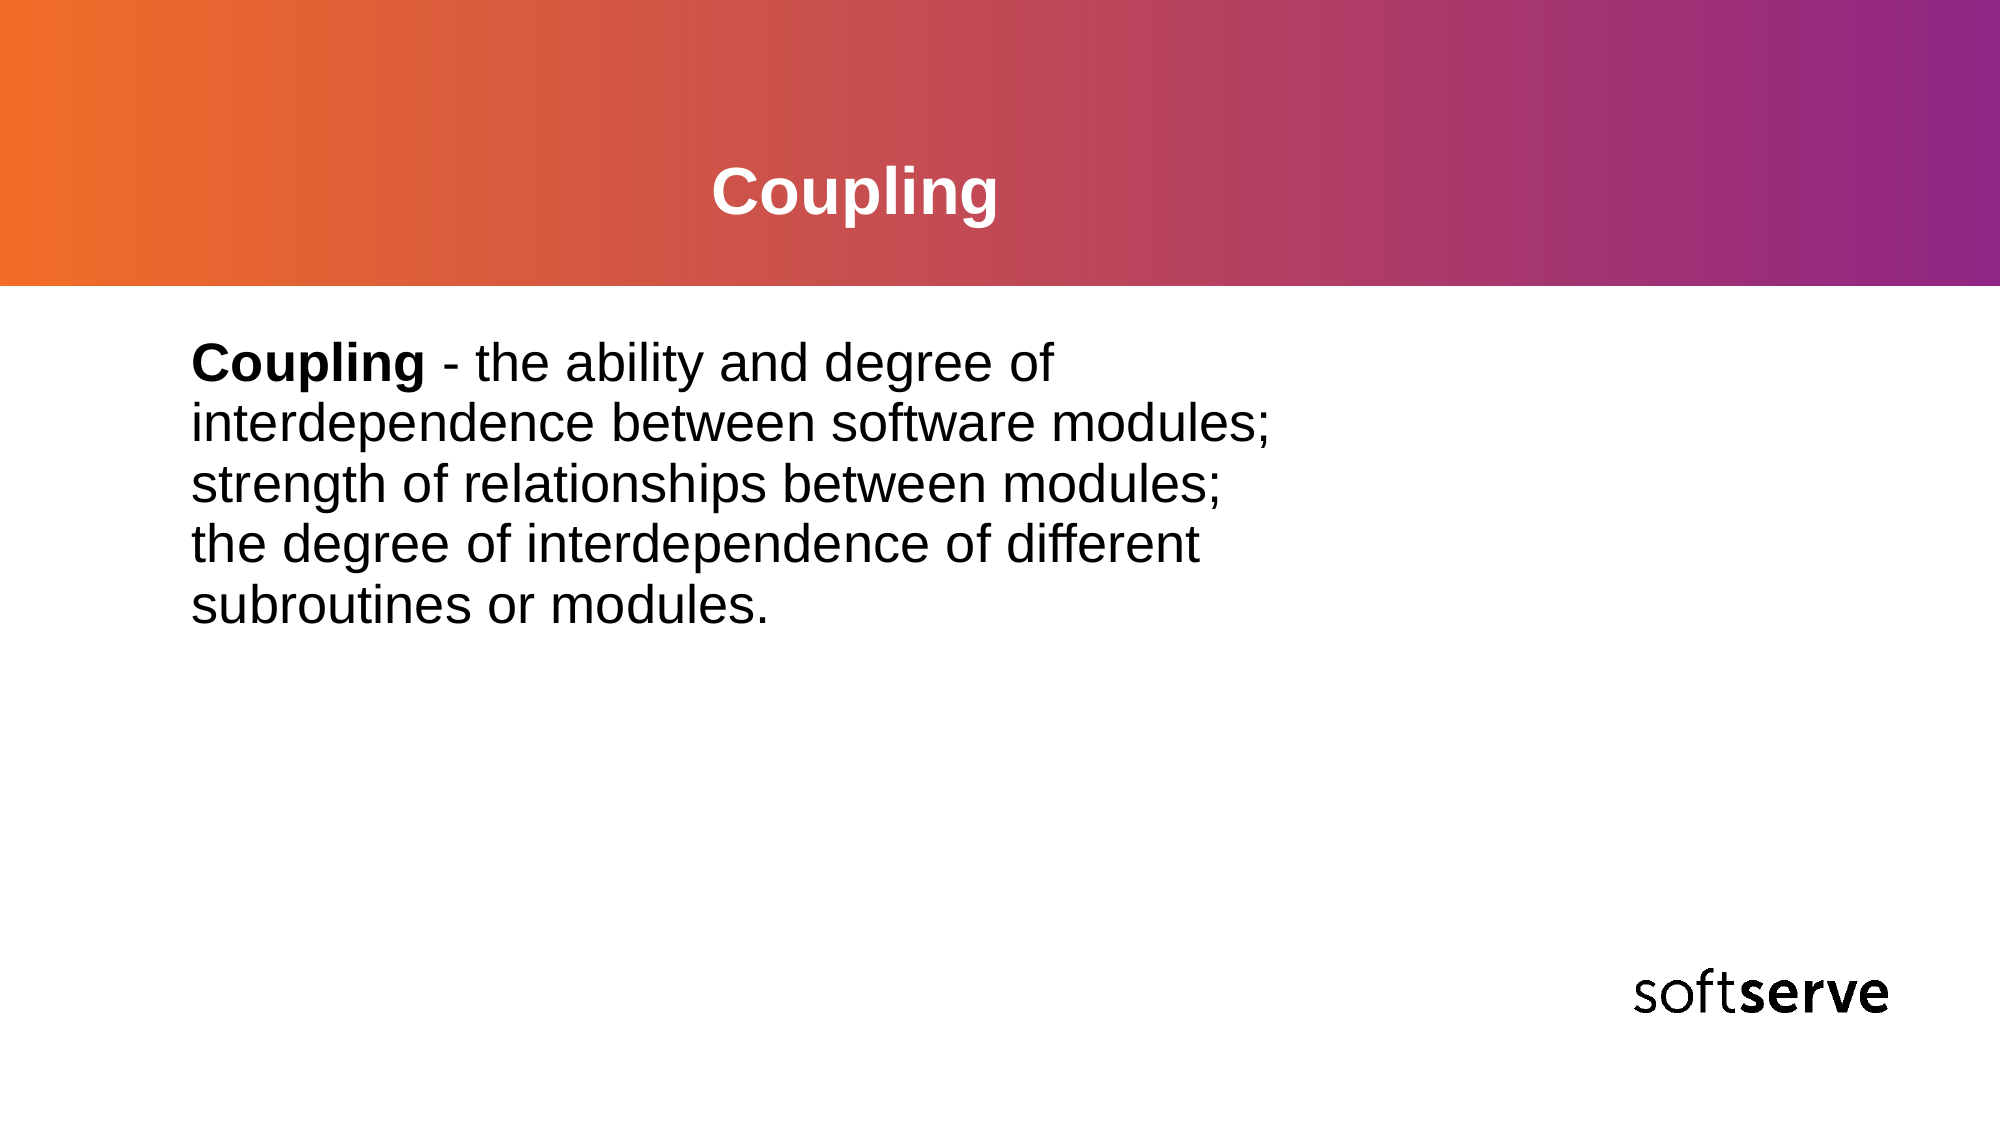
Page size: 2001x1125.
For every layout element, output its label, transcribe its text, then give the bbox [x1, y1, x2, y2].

text_box Coupling - the ability and degree of interdependence between software modules; strength of relationships between modules; the degree of interdependence of different subroutines or modules. [177, 324, 1300, 643]
picture [1634, 968, 1888, 1013]
text_box Coupling [442, 146, 1270, 237]
